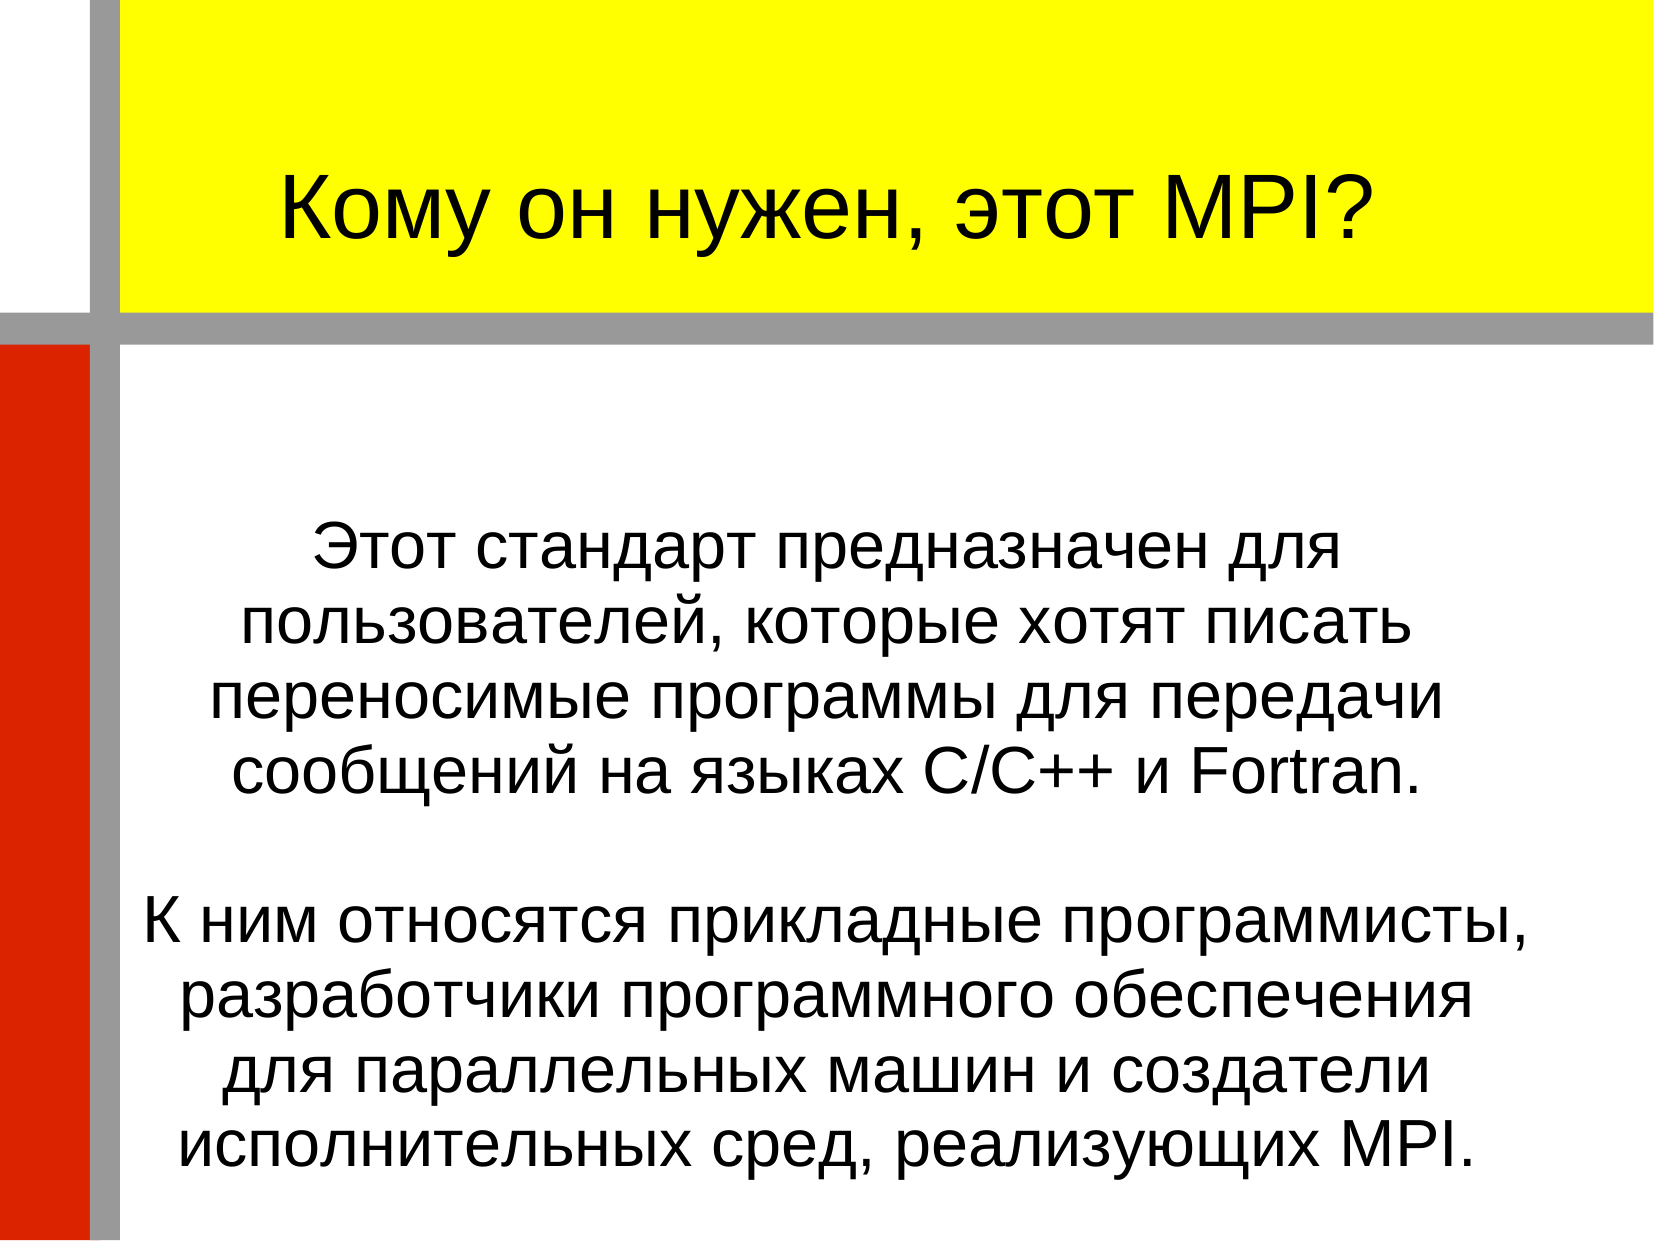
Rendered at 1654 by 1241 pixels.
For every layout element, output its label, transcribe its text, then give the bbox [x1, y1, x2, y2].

subtitle Этот стандарт предназначен для пользователей, которые хотят писать переносимые программы для передачи сообщений на языках C/C++ и Fortran. К ним относятся прикладные программисты, разработчики программного обеспечения для параллельных машин и создатели исполнительных сред, реализующих MPI. [121, 391, 1534, 1241]
title Кому он нужен, этот MPI? [121, 102, 1534, 311]
